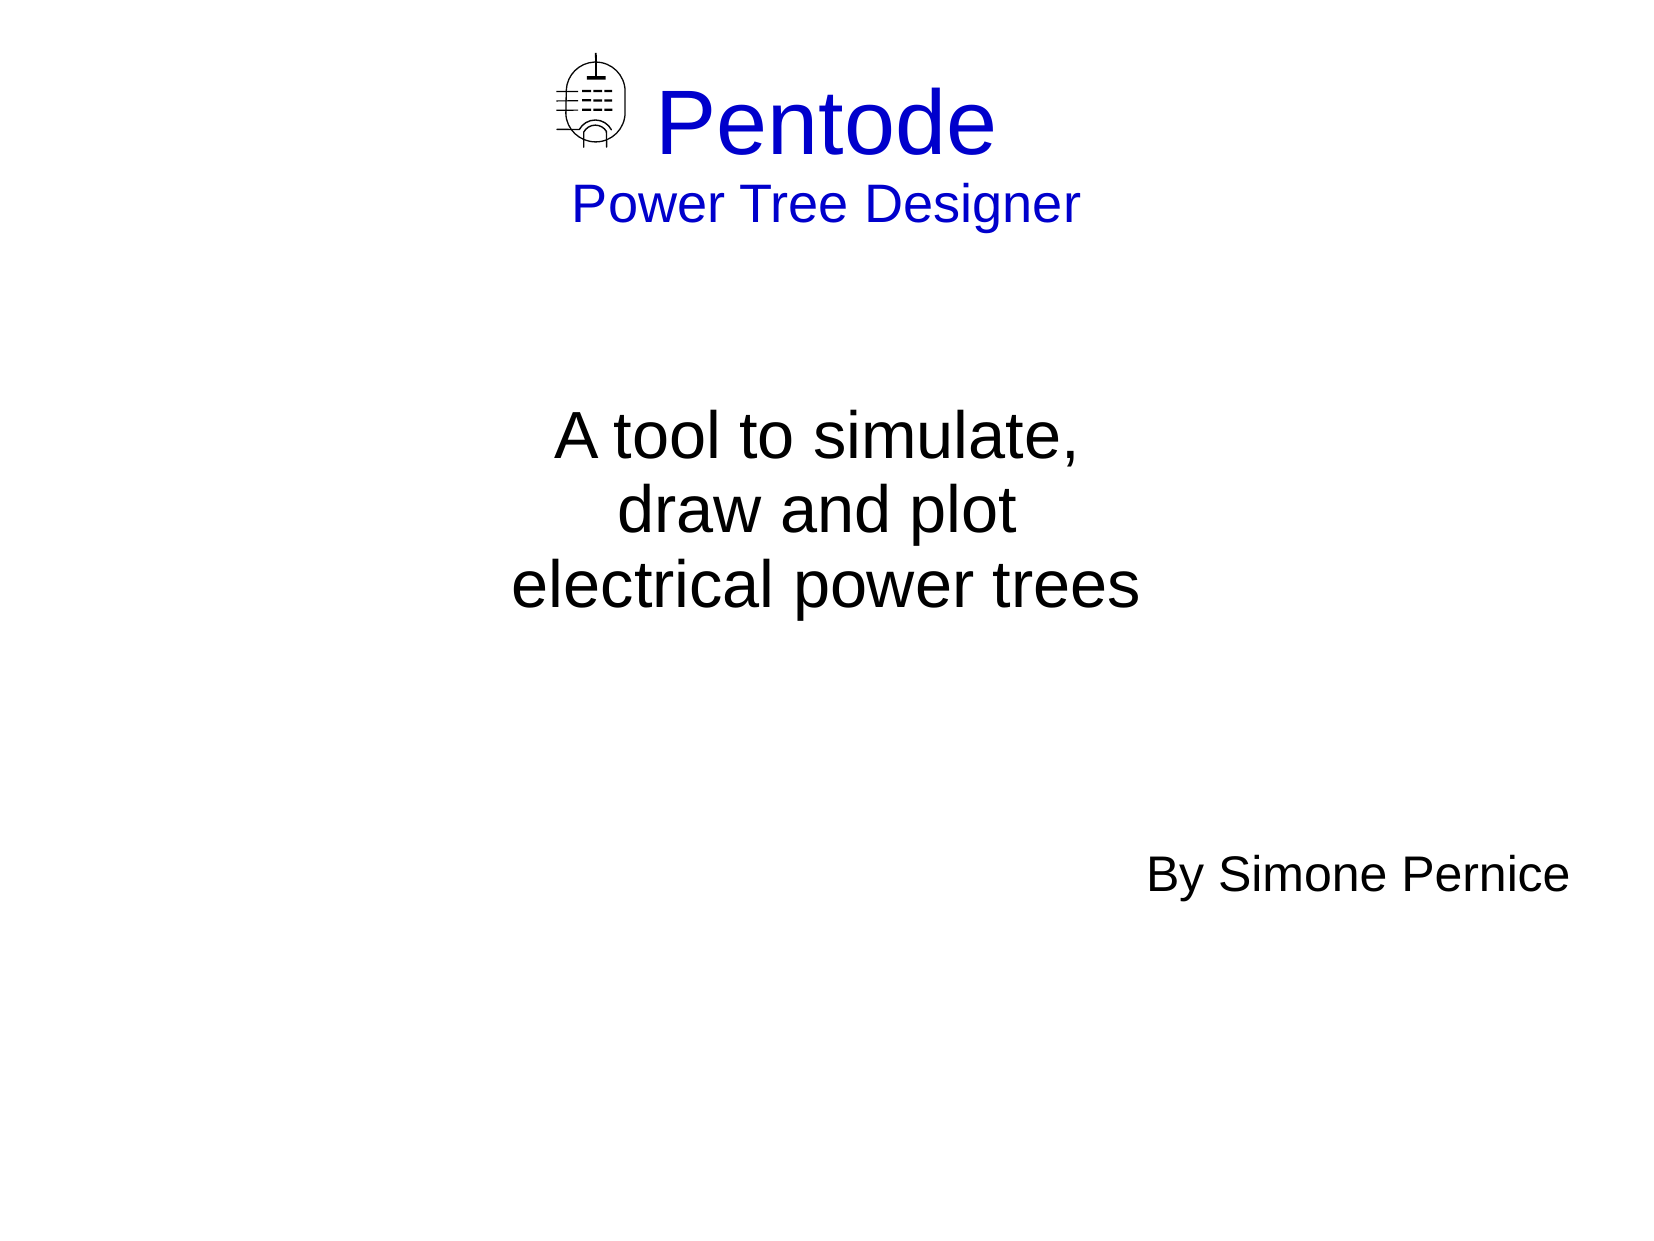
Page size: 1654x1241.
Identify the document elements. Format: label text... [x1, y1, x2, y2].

title Pentode Power Tree Designer [82, 49, 1571, 257]
subtitle A tool to simulate, draw and plot electrical power trees By Simone Pernice [82, 290, 1571, 1010]
picture [554, 50, 632, 156]
